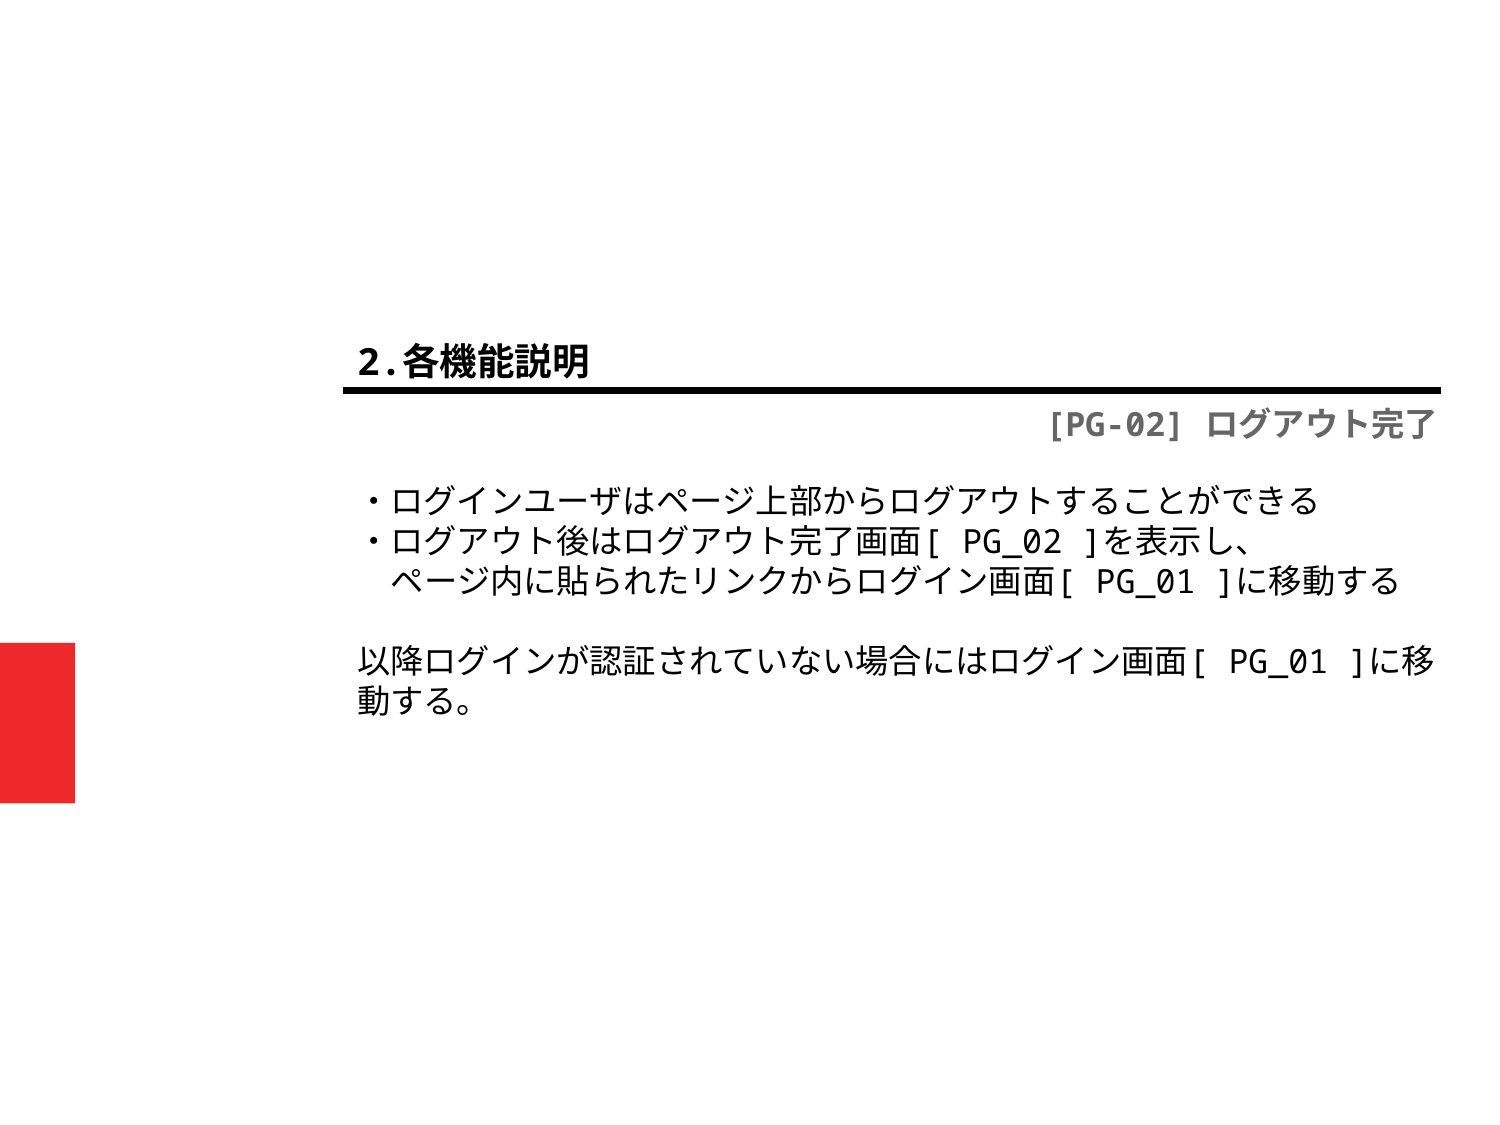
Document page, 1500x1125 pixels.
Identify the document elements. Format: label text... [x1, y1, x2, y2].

text_box 2.各機能説明 [PG-02] ログアウト完了 [342, 330, 1453, 473]
text_box ・ログインユーザはページ上部からログアウトすることができる ・ログアウト後はログアウト完了画面[ PG_02 ]を表示し、 ページ内に貼られたリンクからログイン画面[ PG_01 ]に移動する 以降ログインが認証されていない場合にはログイン画面[ PG_01 ]に移動する。 [342, 473, 1465, 863]
